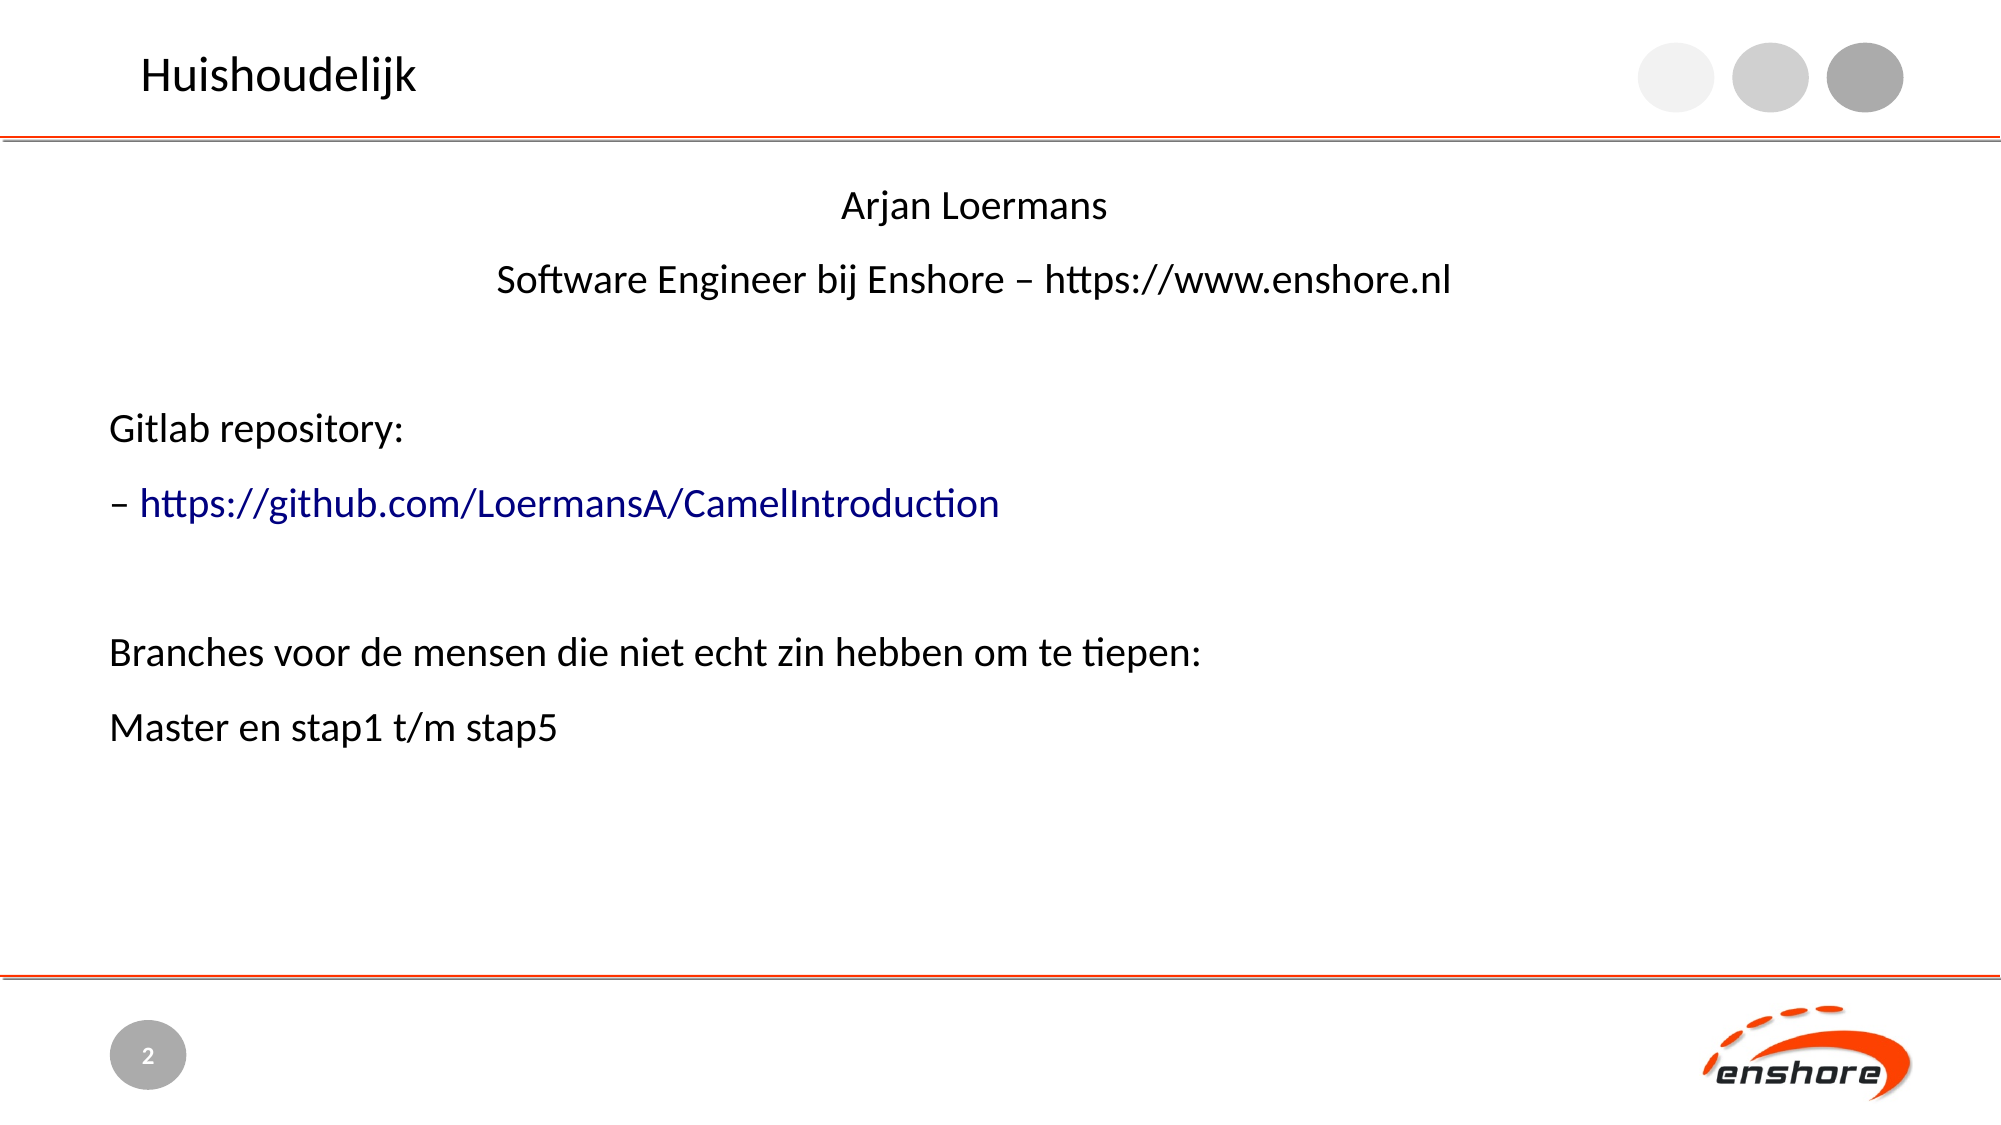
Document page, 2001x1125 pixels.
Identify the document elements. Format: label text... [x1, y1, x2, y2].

picture [1699, 1003, 1913, 1104]
slide_number <number> [108, 1013, 170, 1097]
list Arjan Loermans Software Engineer bij Enshore – https://www.enshore.nl Gitlab repository: – https://github.com/LoermansA/CamelIntroduction Branches voor de mensen die niet echt zin hebben om te tiepen: Master en stap1 t/m stap5 [94, 176, 1855, 851]
list Huishoudelijk [125, 40, 1561, 129]
